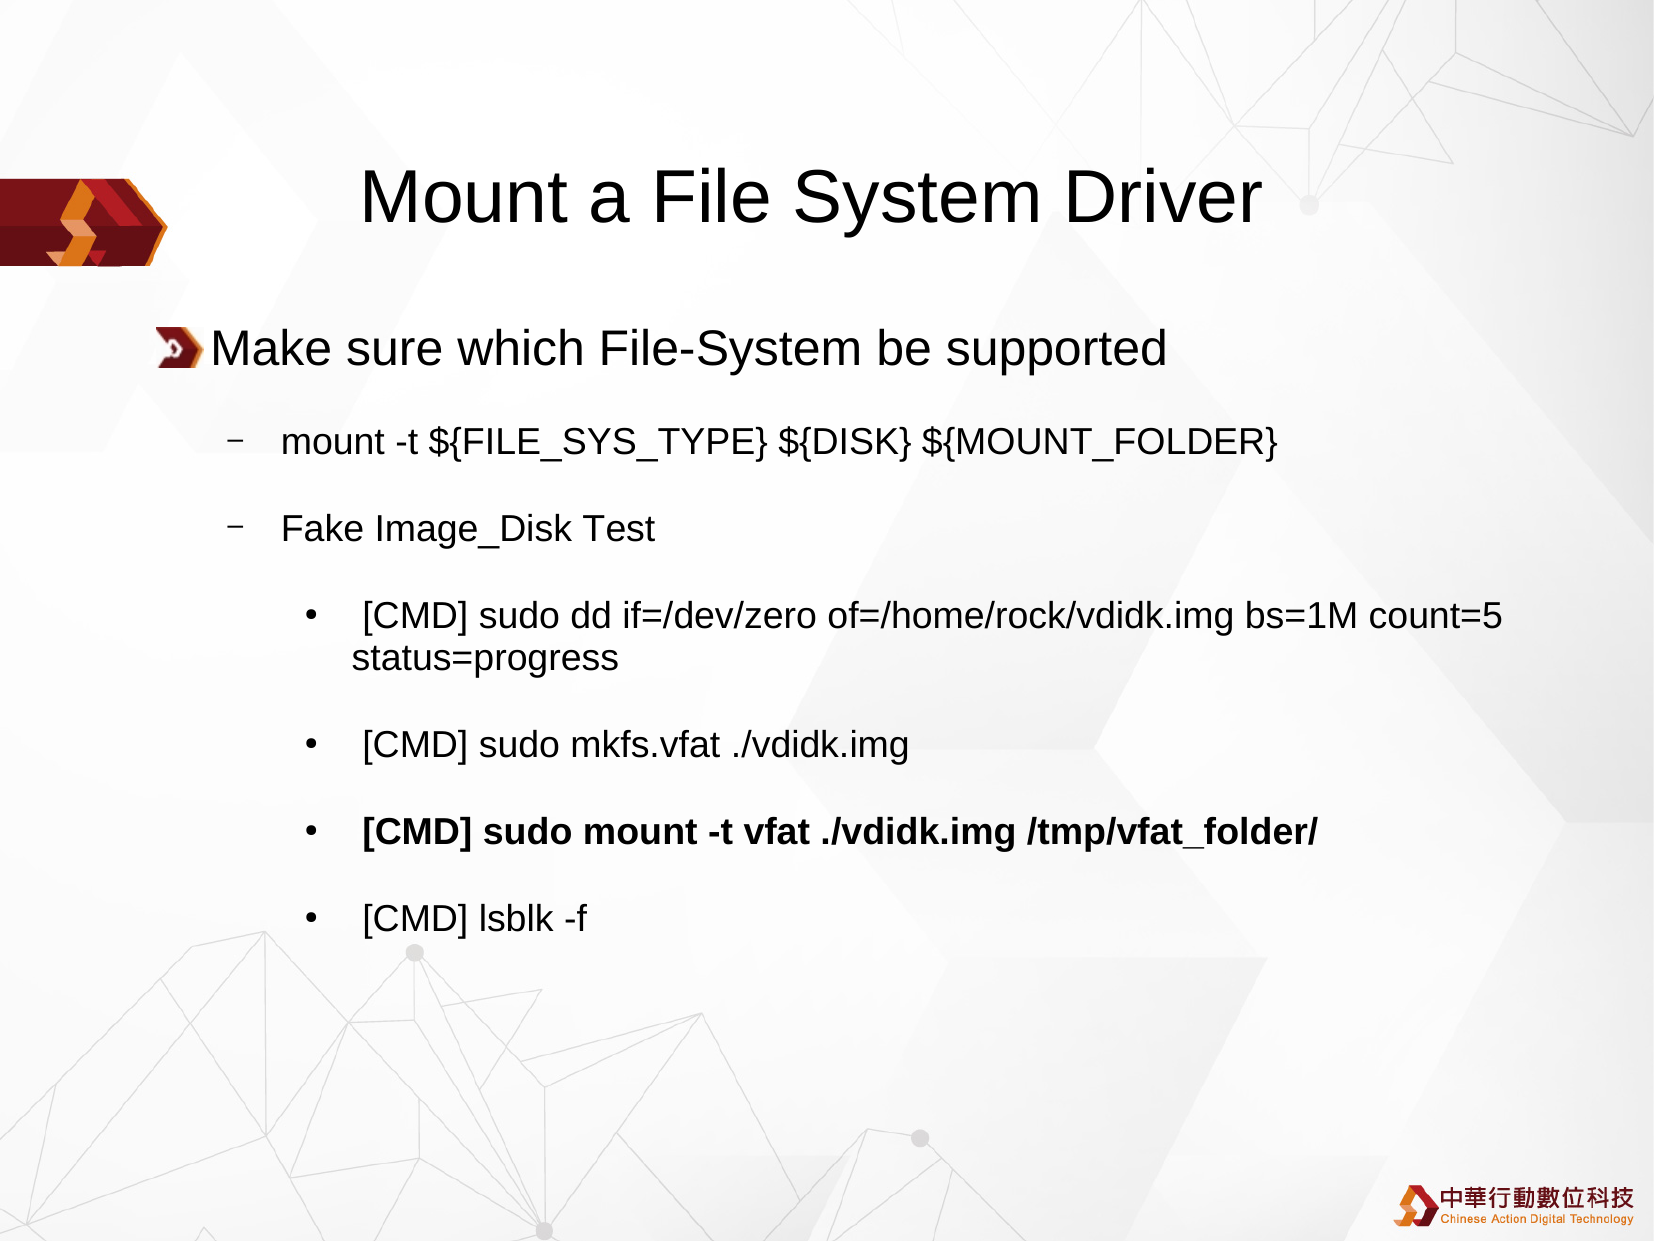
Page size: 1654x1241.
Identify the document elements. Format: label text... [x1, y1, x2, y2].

list Make sure which File-System be supported mount -t ${FILE_SYS_TYPE} ${DISK} ${MOUNT_FOLDER} Fake Image_Disk Test [CMD] sudo dd if=/dev/zero of=/home/rock/vdidk.img bs=1M count=5 status=progress [CMD] sudo mkfs.vfat ./vdidk.img [CMD] sudo mount -t vfat ./vdidk.img /tmp/vfat_folder/ [CMD] lsblk -f [118, 319, 1571, 1040]
picture [0, 0, 1654, 1241]
title Mount a File System Driver [118, 112, 1506, 281]
